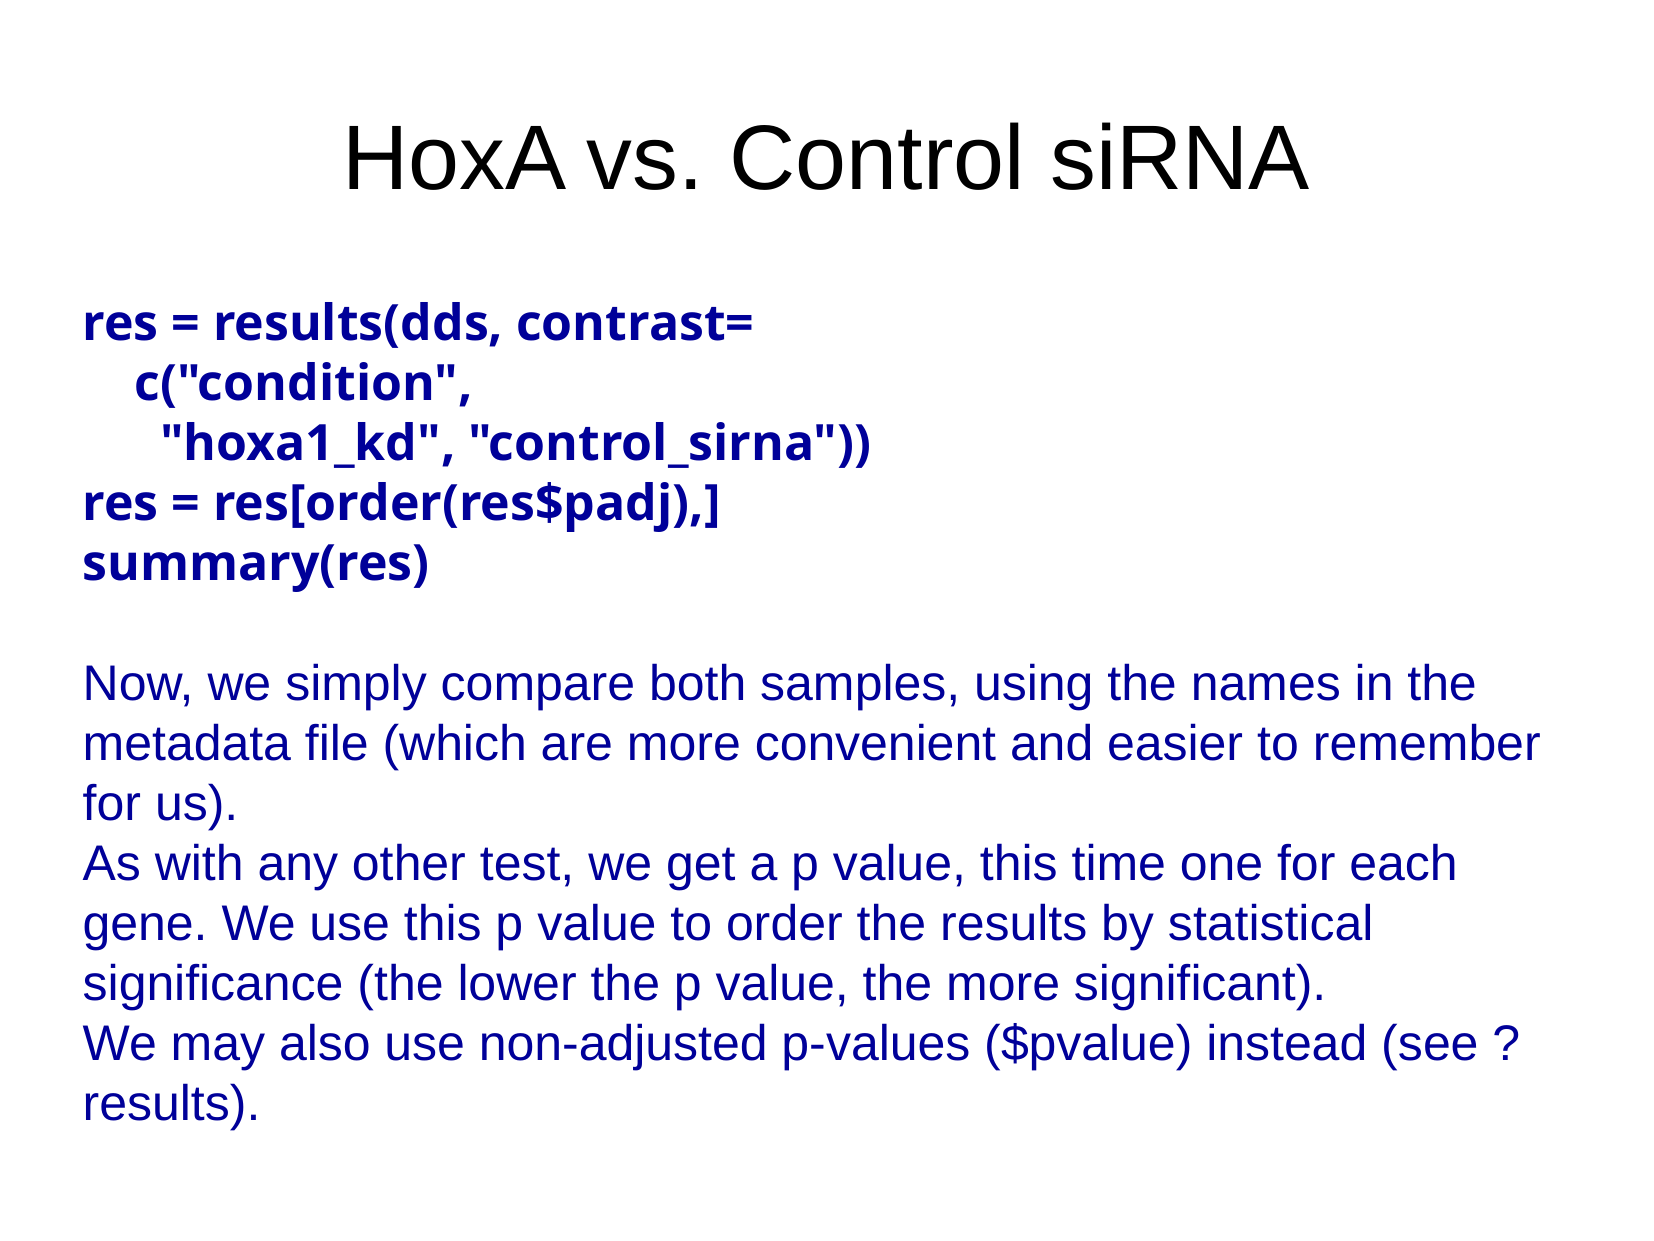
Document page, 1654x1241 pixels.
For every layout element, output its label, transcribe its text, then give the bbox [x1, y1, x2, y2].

text_box HoxA vs. Control siRNA [82, 49, 1571, 257]
text_box res = results(dds, contrast= c("condition", "hoxa1_kd", "control_sirna")) res = res[order(res$padj),] summary(res) Now, we simply compare both samples, using the names in the metadata file (which are more convenient and easier to remember for us). As with any other test, we get a p value, this time one for each gene. We use this p value to order the results by statistical significance (the lower the p value, the more significant). We may also use non-adjusted p-values ($pvalue) instead (see ?results). [82, 290, 1571, 1140]
